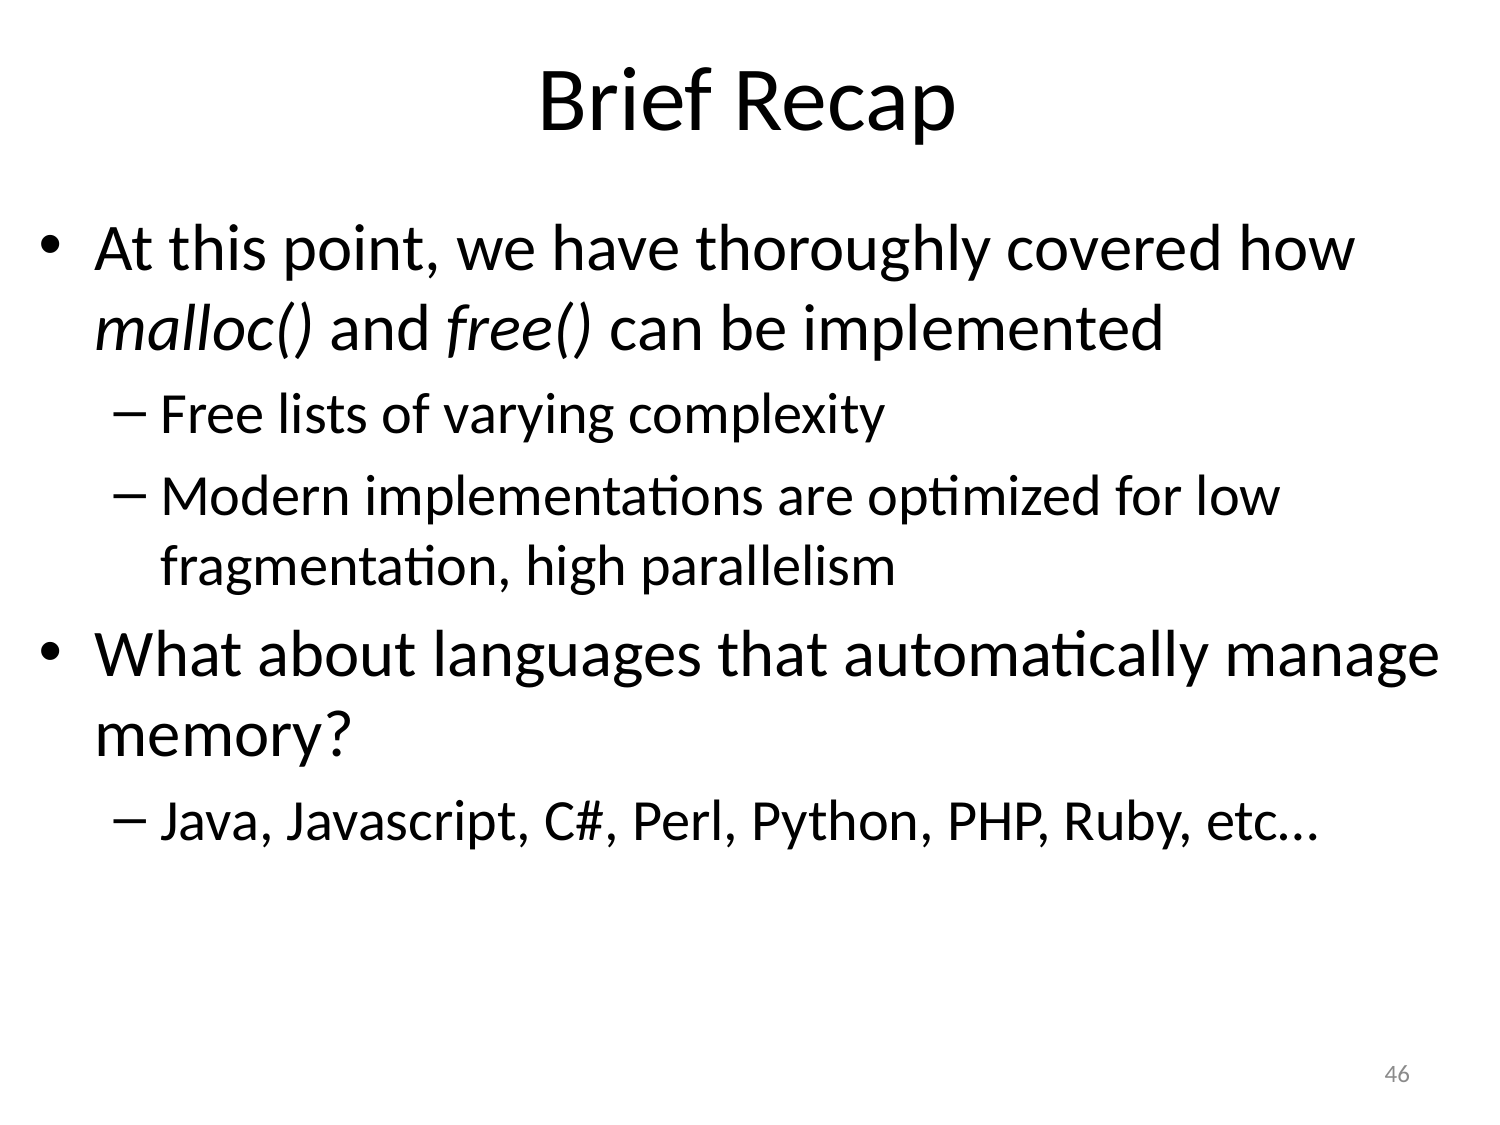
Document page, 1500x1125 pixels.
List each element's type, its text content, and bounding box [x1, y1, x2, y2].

title Brief Recap [7, 0, 1488, 188]
list At this point, we have thoroughly covered how malloc() and free() can be implemented Free lists of varying complexity Modern implementations are optimized for low fragmentation, high parallelism What about languages that automatically manage memory? Java, Javascript, C#, Perl, Python, PHP, Ruby, etc… [23, 195, 1468, 1040]
slide_number <number> [1074, 1042, 1425, 1103]
